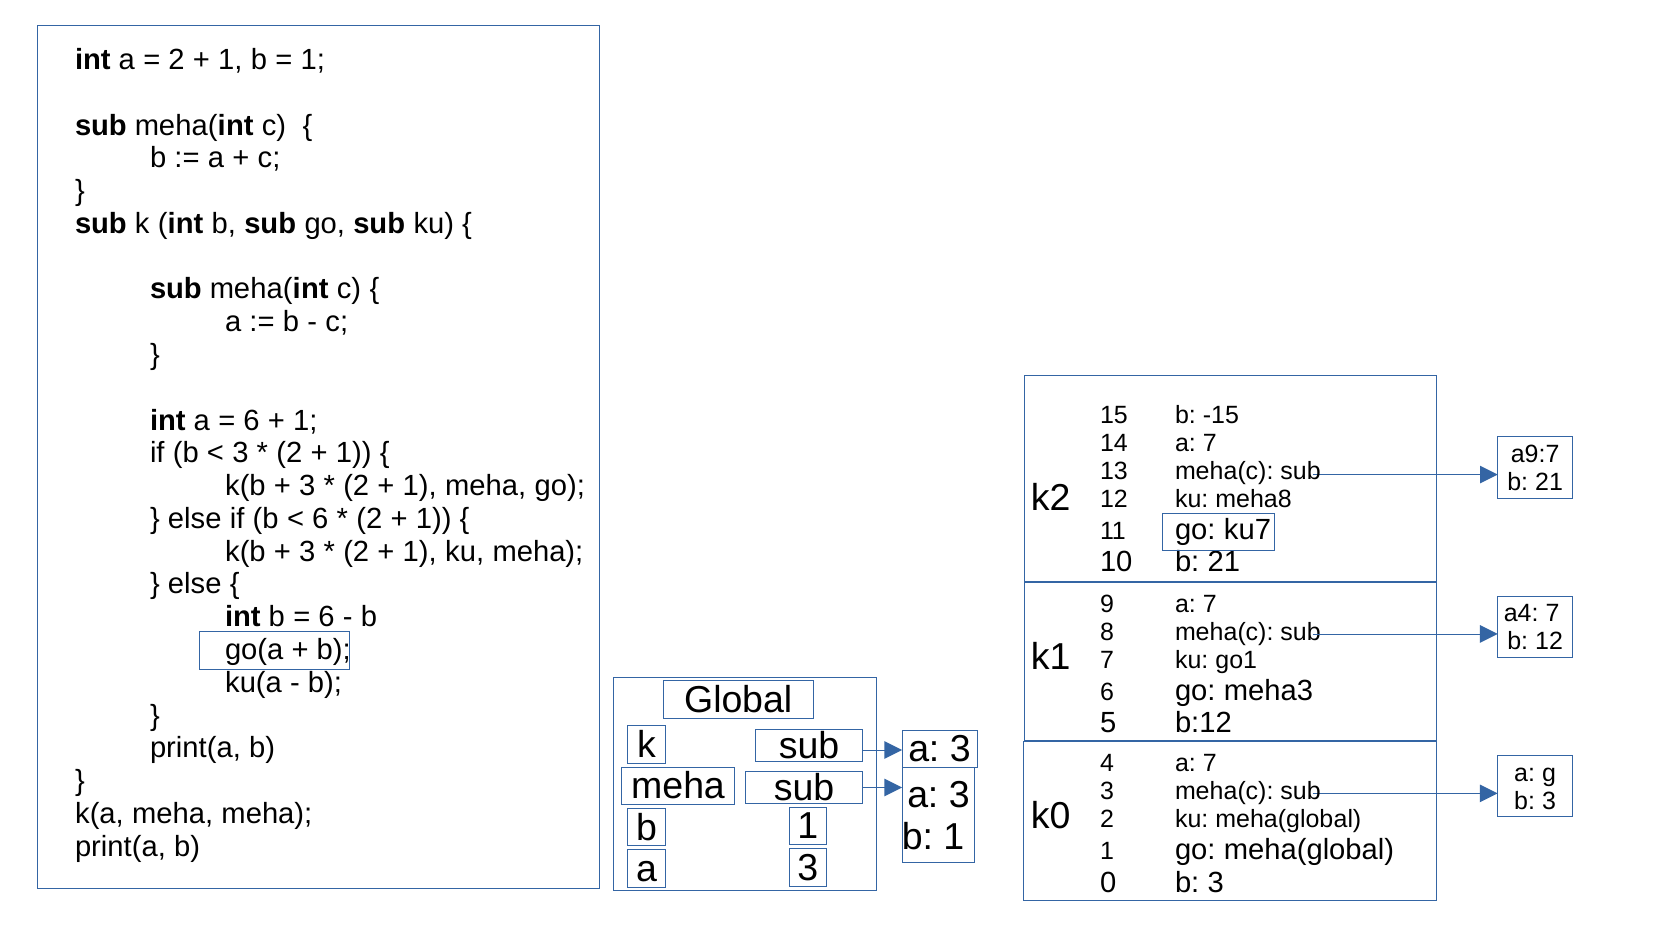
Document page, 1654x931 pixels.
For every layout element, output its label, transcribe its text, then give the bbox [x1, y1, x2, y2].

text_box Global [663, 680, 814, 719]
subtitle int a = 2 + 1, b = 1; sub meha(int c) { b := a + c; } sub k (int b, sub go, sub ku) { sub meha(int c) { a := b - c; } int a = 6 + 1; if (b < 3 * (2 + 1)) { k(b + 3 * (2 + 1), meha, go); } else if (b < 6 * (2 + 1)) { k(b + 3 * (2 + 1), ku, meha); } else { int b = 6 - b go(a + b); ku(a - b); } print(a, b) } k(a, meha, meha); print(a, b) [75, 43, 638, 863]
text_box k0 [1015, 787, 1085, 845]
text_box k2 [1016, 468, 1085, 526]
text_box b [627, 808, 666, 846]
text_box a: 3 [902, 730, 978, 768]
text_box a: 3 b: 1 [902, 767, 975, 863]
text_box 9 a: 7 8 meha(c): sub 7 ku: go1 6 go: meha3 5 b:12 [1085, 586, 1409, 741]
text_box sub [745, 771, 863, 804]
text_box meha [621, 767, 735, 805]
text_box 1 [789, 807, 827, 845]
text_box 3 [789, 848, 827, 887]
text_box a4: 7 b: 12 [1497, 596, 1573, 658]
text_box a [627, 849, 666, 888]
text_box a9:7 b: 21 [1497, 436, 1573, 499]
text_box 15 b: -15 14 a: 7 13 meha(c): sub 12 ku: meha8 11 go: ku7 10 b: 21 [1085, 393, 1409, 586]
text_box sub [755, 729, 863, 762]
text_box k [627, 725, 666, 764]
text_box k1 [1016, 628, 1086, 685]
text_box a: g b: 3 [1497, 755, 1573, 817]
text_box 4 a: 7 3 meha(c): sub 2 ku: meha(global) 1 go: meha(global) 0 b: 3 [1085, 741, 1437, 916]
